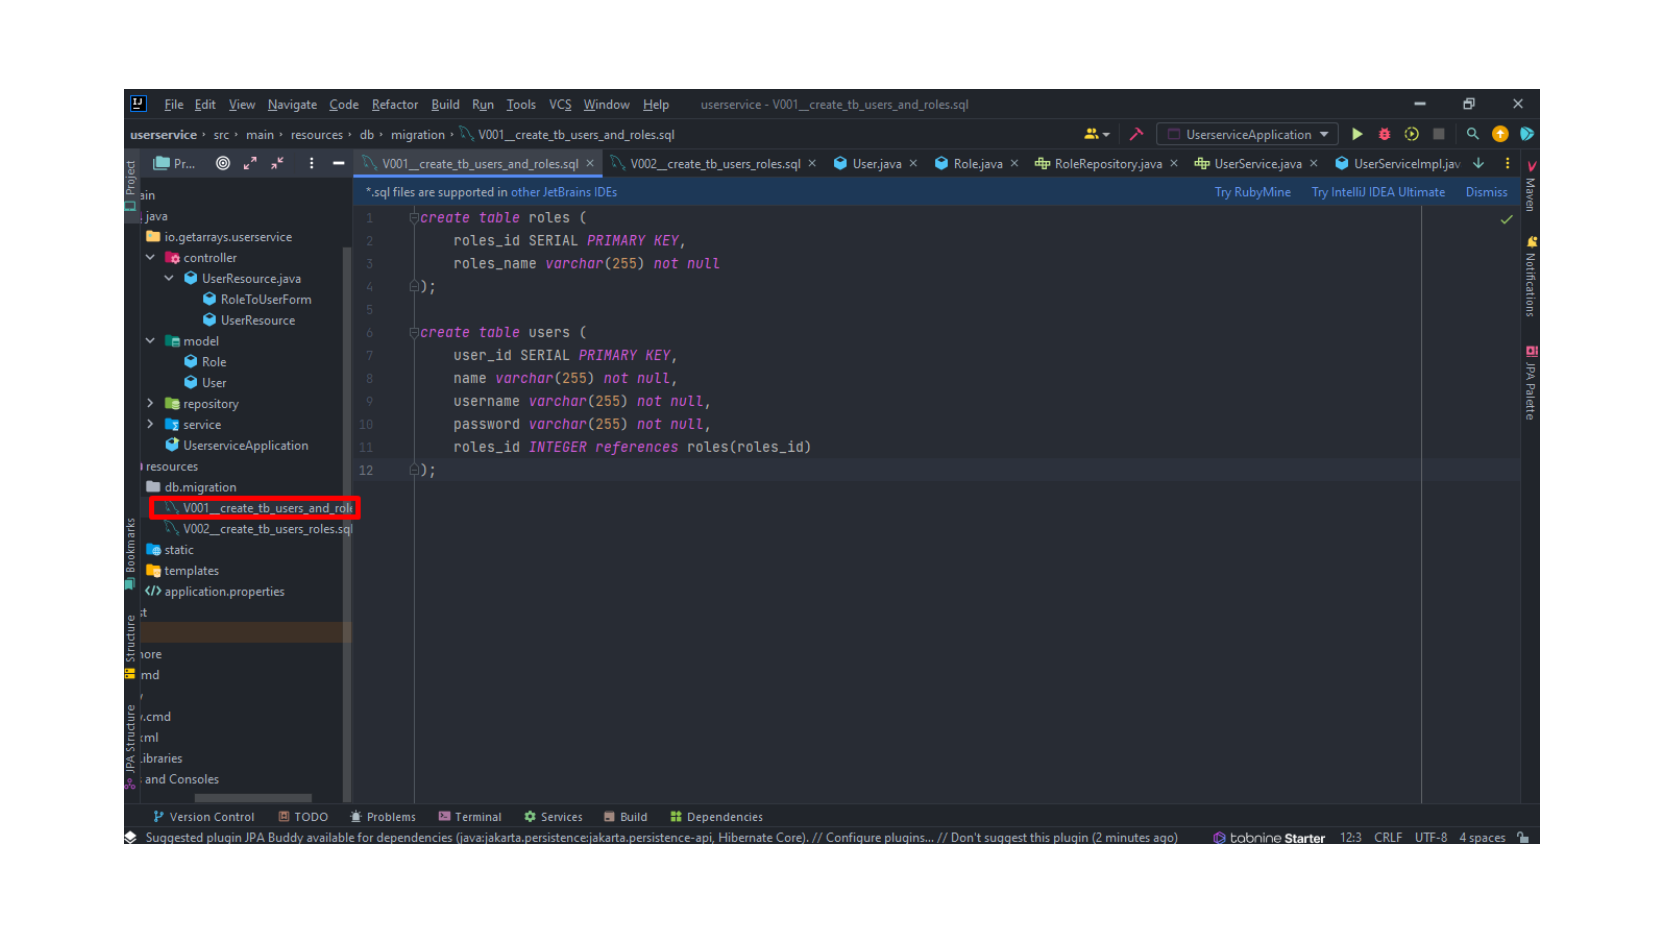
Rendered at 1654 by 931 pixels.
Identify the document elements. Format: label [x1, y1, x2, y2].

picture [124, 89, 1540, 844]
